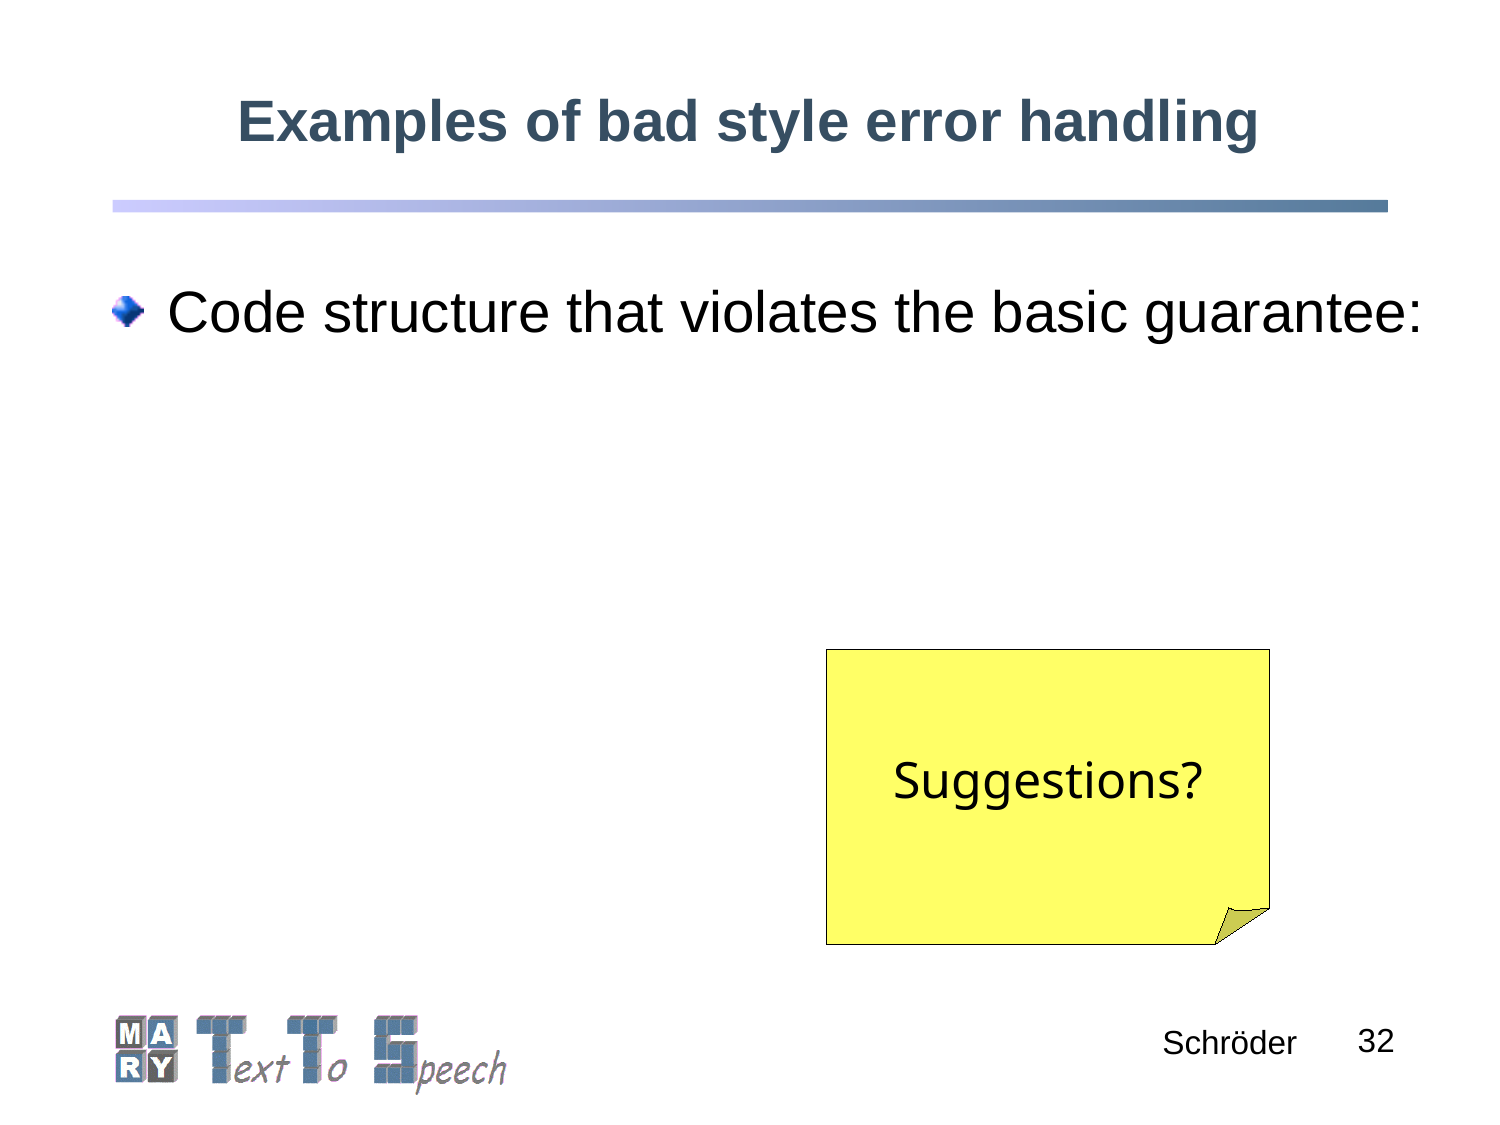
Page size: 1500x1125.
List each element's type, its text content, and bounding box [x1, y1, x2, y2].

title Examples of bad style error handling [112, 57, 1387, 193]
text_box Suggestions? [826, 649, 1270, 945]
list Code structure that violates the basic guarantee: [112, 287, 1447, 997]
picture [112, 1012, 507, 1096]
